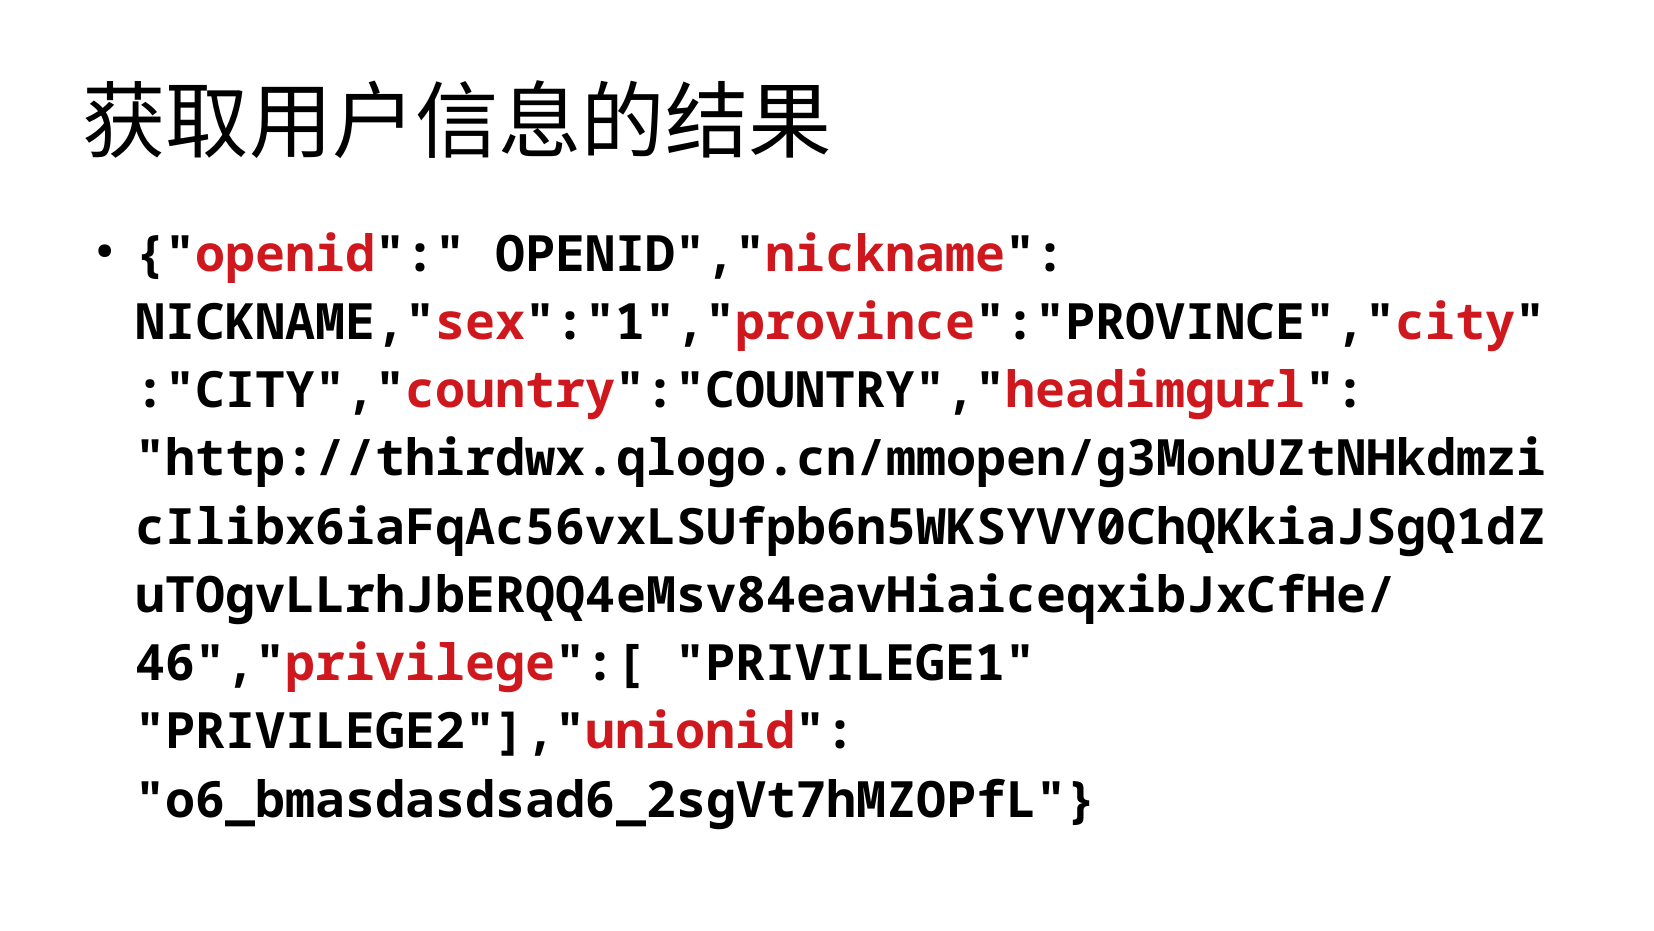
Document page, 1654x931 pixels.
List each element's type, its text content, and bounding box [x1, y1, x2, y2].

list {"openid":" OPENID","nickname": NICKNAME,"sex":"1","province":"PROVINCE","city":"CITY","country":"COUNTRY","headimgurl": "http://thirdwx.qlogo.cn/mmopen/g3MonUZtNHkdmzicIlibx6iaFqAc56vxLSUfpb6n5WKSYVY0ChQKkiaJSgQ1dZuTOgvLLrhJbERQQ4eMsv84eavHiaiceqxibJxCfHe/46","privilege":[ "PRIVILEGE1" "PRIVILEGE2"],"unionid": "o6_bmasdasdsad6_2sgVt7hMZOPfL"} [82, 217, 1571, 848]
title 获取用户信息的结果 [82, 37, 1571, 193]
